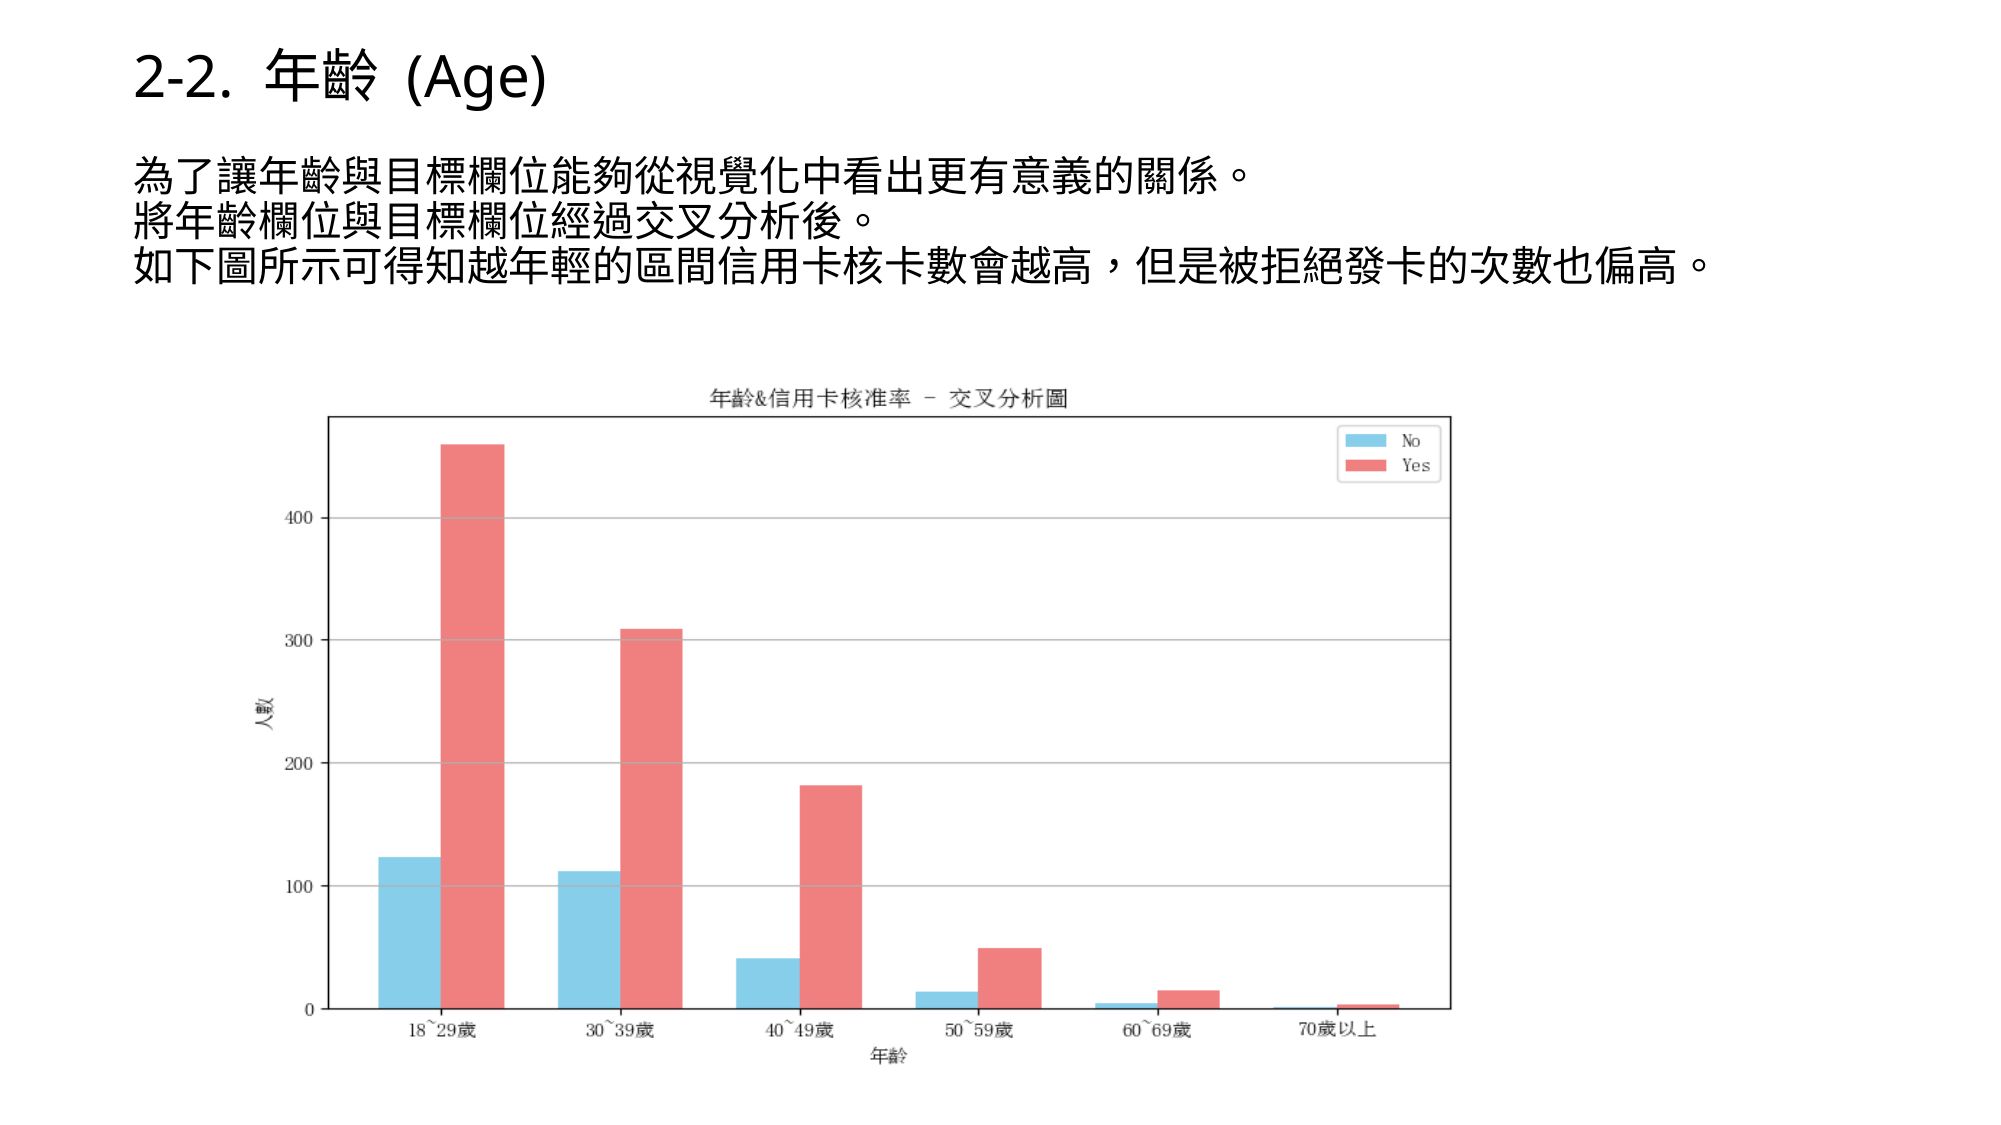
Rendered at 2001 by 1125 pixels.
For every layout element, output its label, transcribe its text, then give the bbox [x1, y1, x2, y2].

picture [147, 324, 1595, 1093]
title 2-2. 年齡 (Age) 為了讓年齡與目標欄位能夠從視覺化中看出更有意義的關係。 將年齡欄位與目標欄位經過交叉分析後。 如下圖所示可得知越年輕的區間信用卡核卡數會越高，但是被拒絕發卡的次數也偏高。 [118, 59, 1844, 278]
